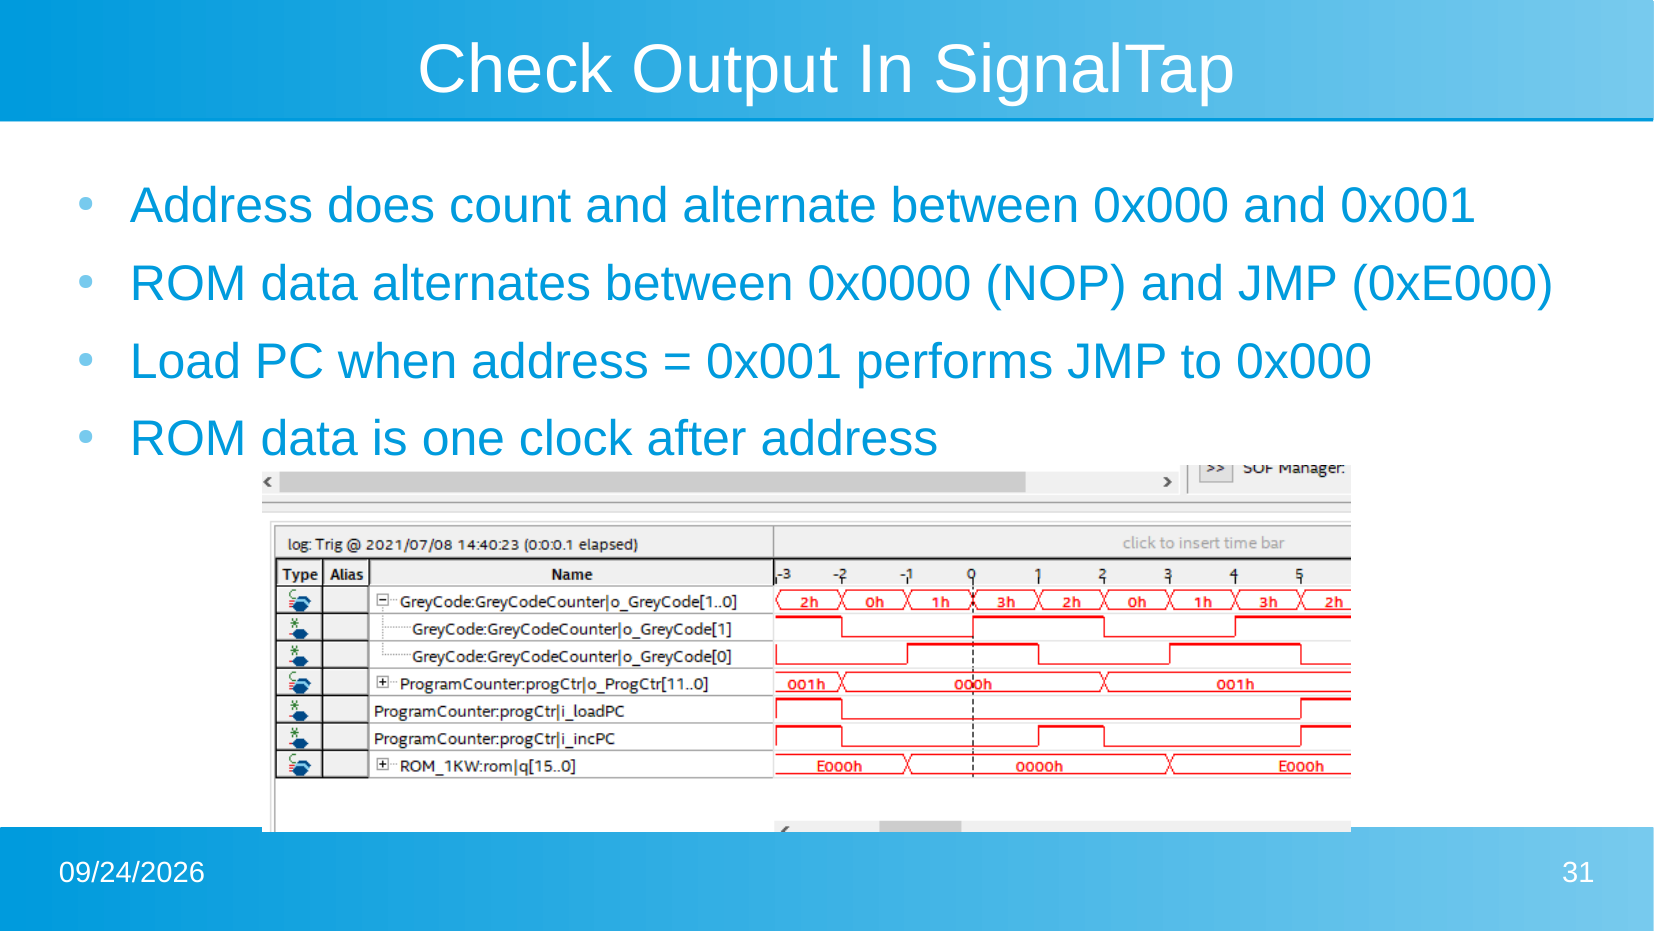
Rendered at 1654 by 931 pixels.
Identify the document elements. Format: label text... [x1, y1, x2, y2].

title Check Output In SignalTap [59, 29, 1595, 108]
picture [262, 465, 1351, 832]
list Address does count and alternate between 0x000 and 0x001 ROM data alternates between 0x0000 (NOP) and JMP (0xE000) Load PC when address = 0x001 performs JMP to 0x000 ROM data is one clock after address [59, 177, 1595, 338]
